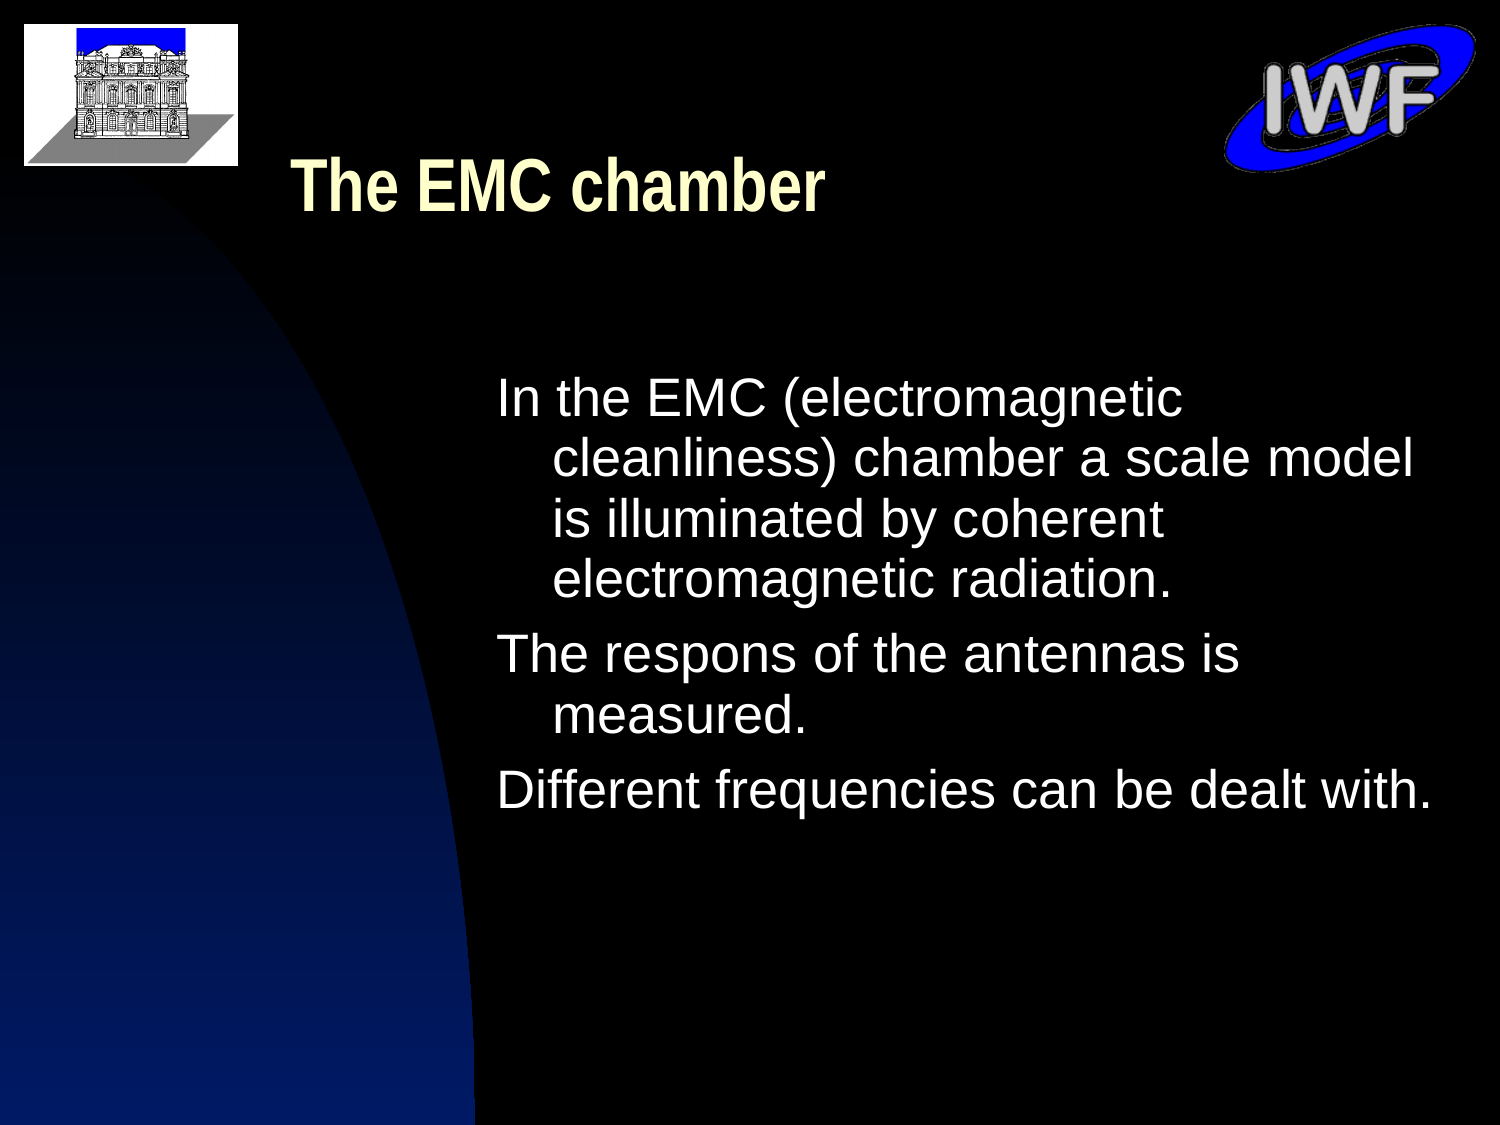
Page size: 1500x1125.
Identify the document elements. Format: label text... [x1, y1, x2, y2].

list In the EMC (electromagnetic cleanliness) chamber a scale model is illuminated by coherent electromagnetic radiation. The respons of the antennas is measured. Different frequencies can be dealt with. [496, 367, 1447, 1125]
picture [24, 24, 238, 166]
title The EMC chamber [275, 99, 1463, 288]
picture [1224, 24, 1476, 173]
